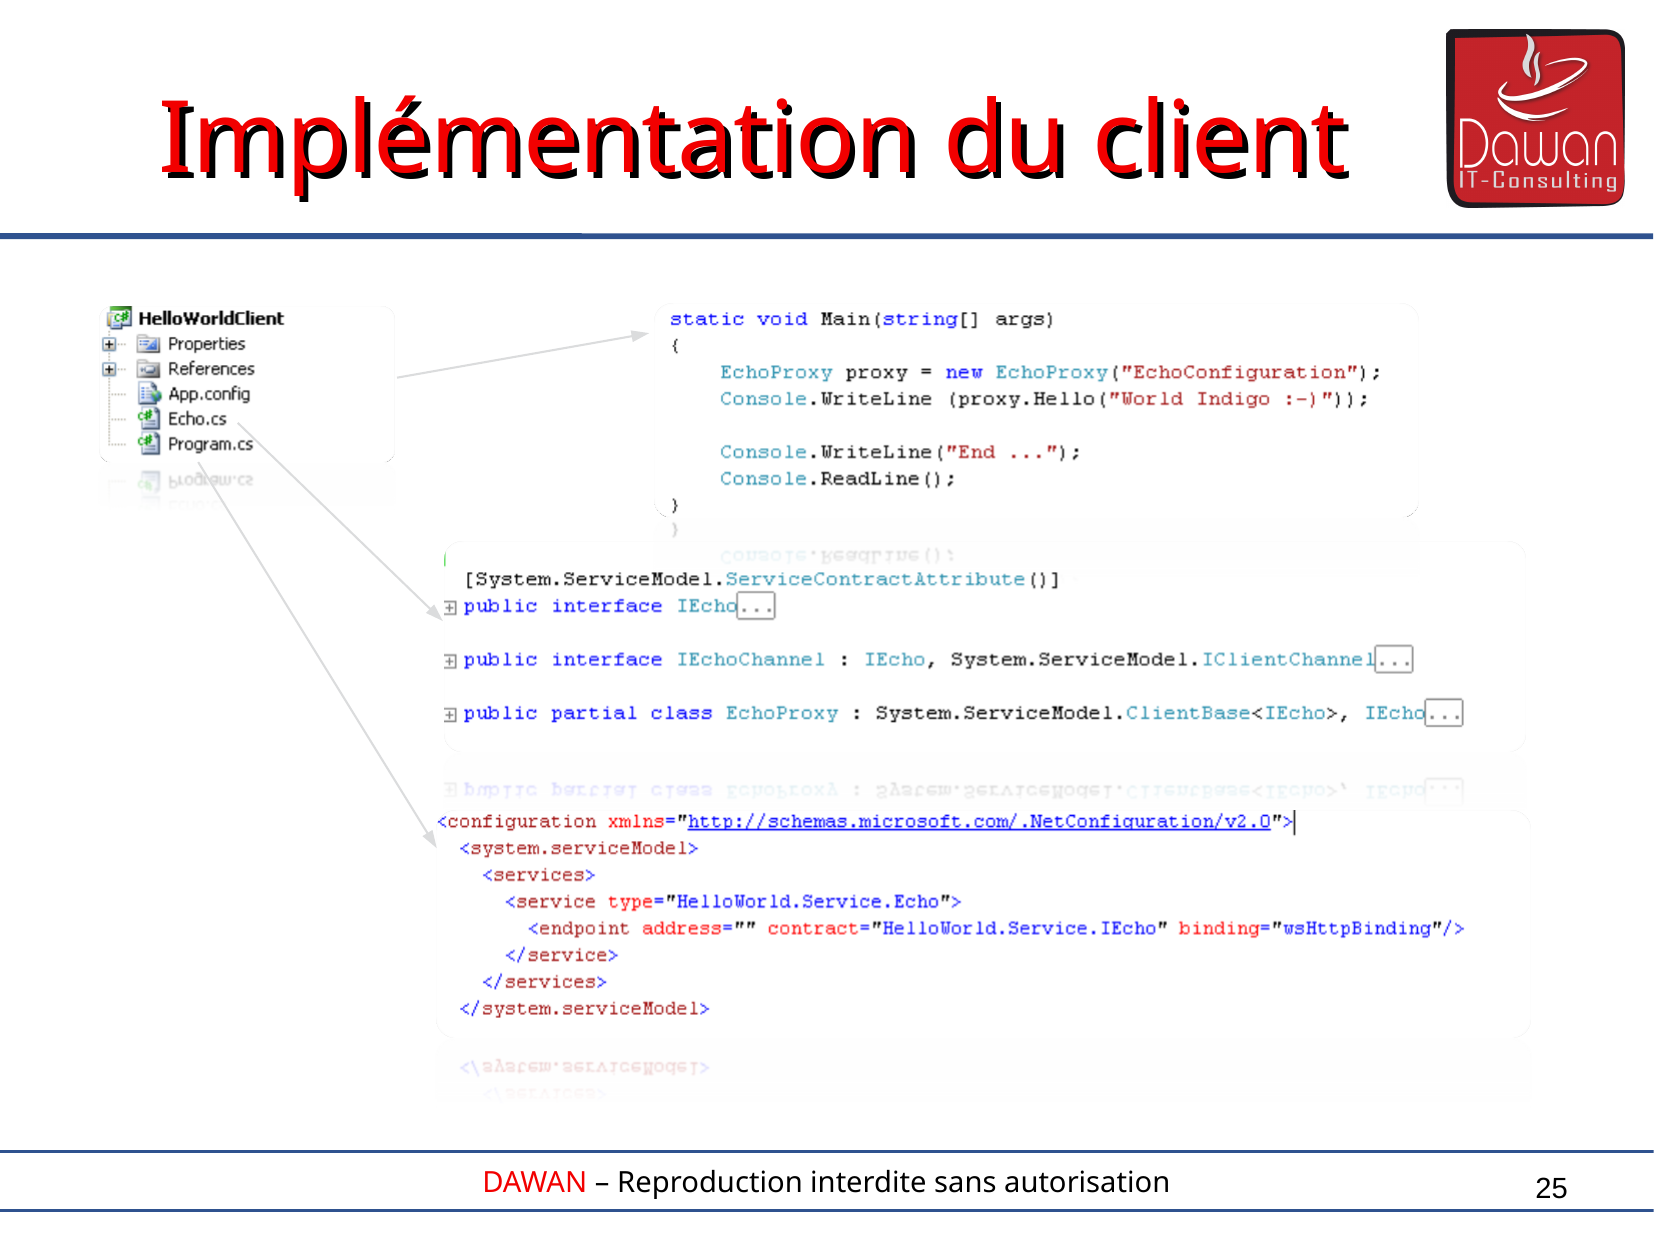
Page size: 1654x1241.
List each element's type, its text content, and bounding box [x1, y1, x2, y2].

picture [431, 301, 1536, 1241]
text_box [1536, 1169, 1595, 1234]
picture [94, 304, 400, 624]
title Implémentation du client [59, 29, 1447, 237]
